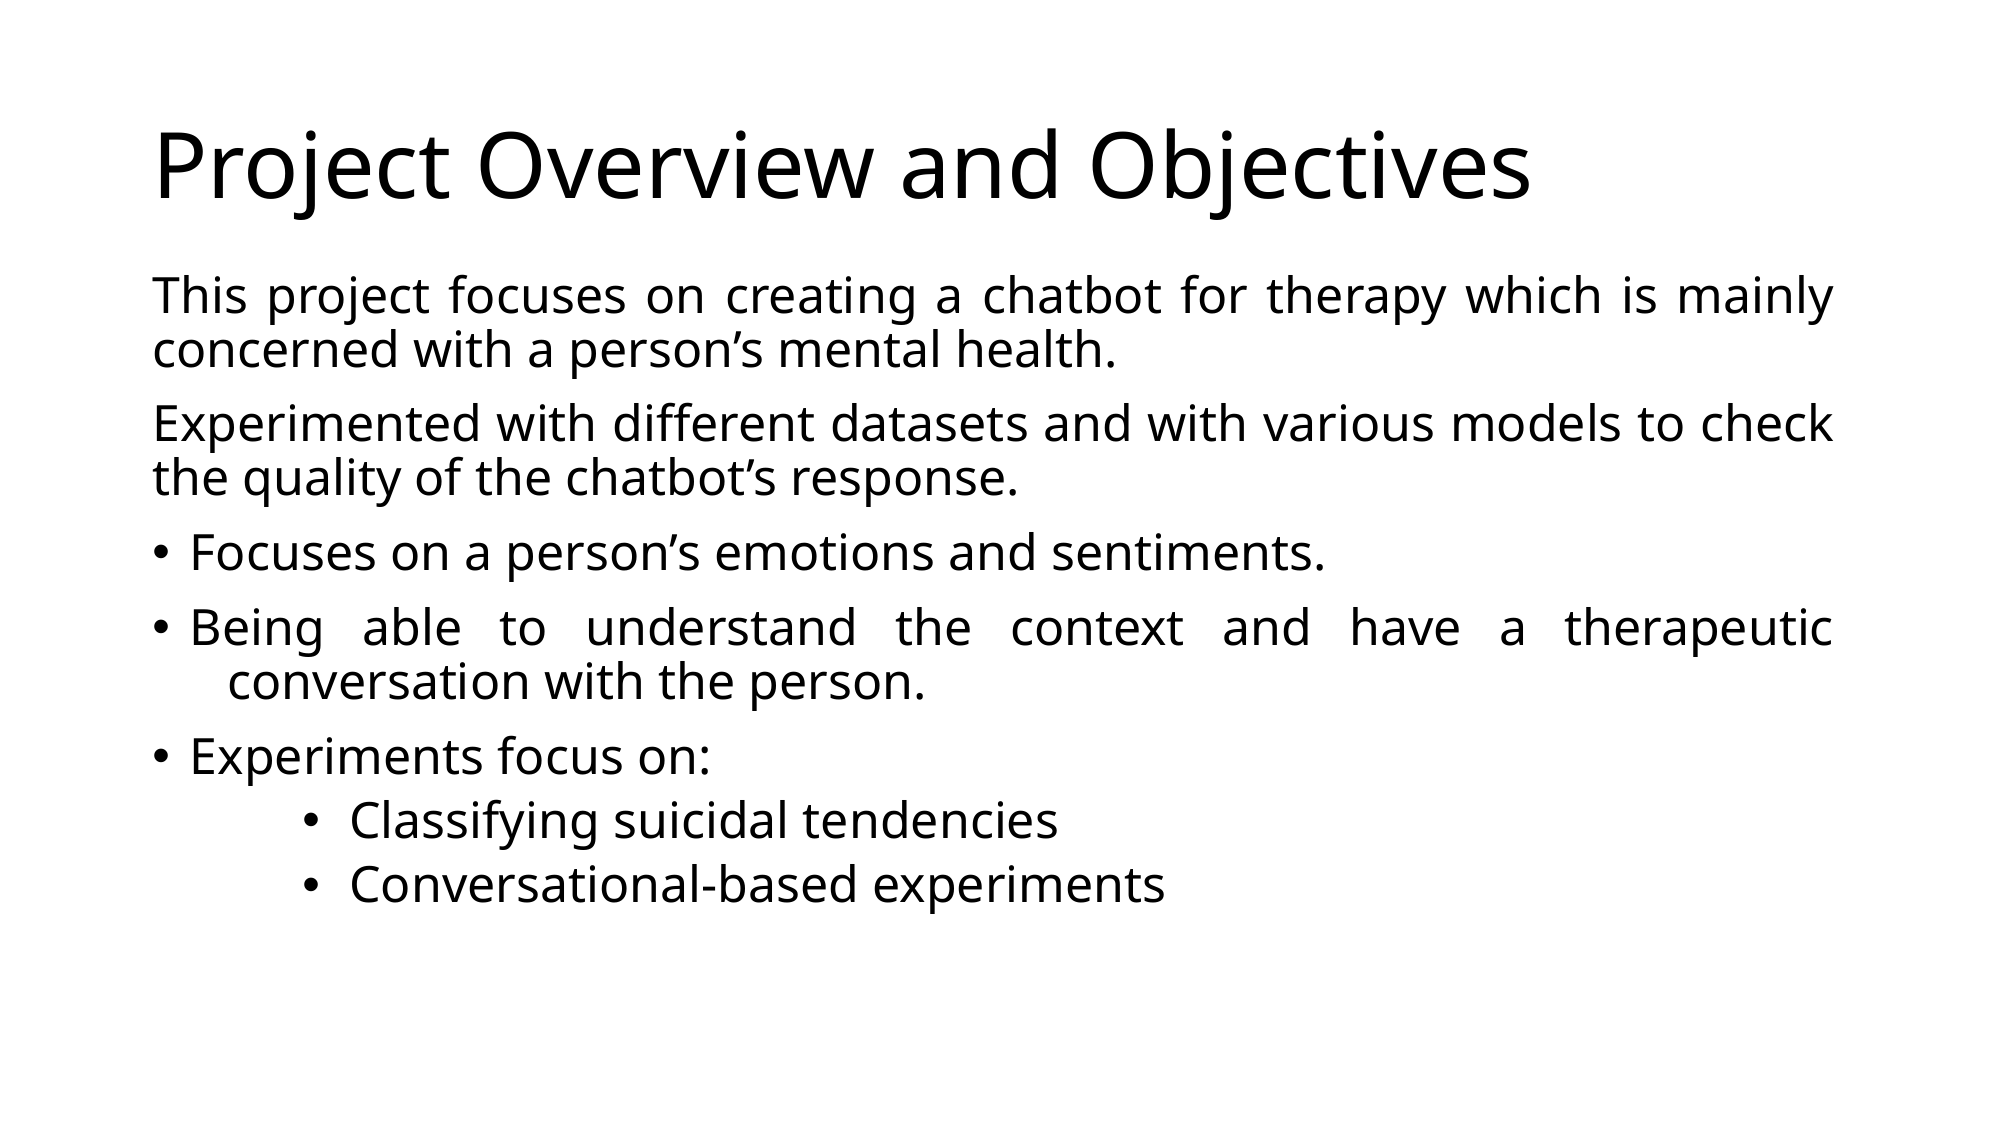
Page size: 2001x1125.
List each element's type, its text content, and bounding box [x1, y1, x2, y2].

title Project Overview and Objectives [137, 59, 1863, 262]
list This project focuses on creating a chatbot for therapy which is mainly concerned with a person’s mental health. Experimented with different datasets and with various models to check the quality of the chatbot’s response. Focuses on a person’s emotions and sentiments. Being able to understand the context and have a therapeutic conversation with the person. Experiments focus on: Classifying suicidal tendencies Conversational-based experiments [137, 262, 1863, 976]
